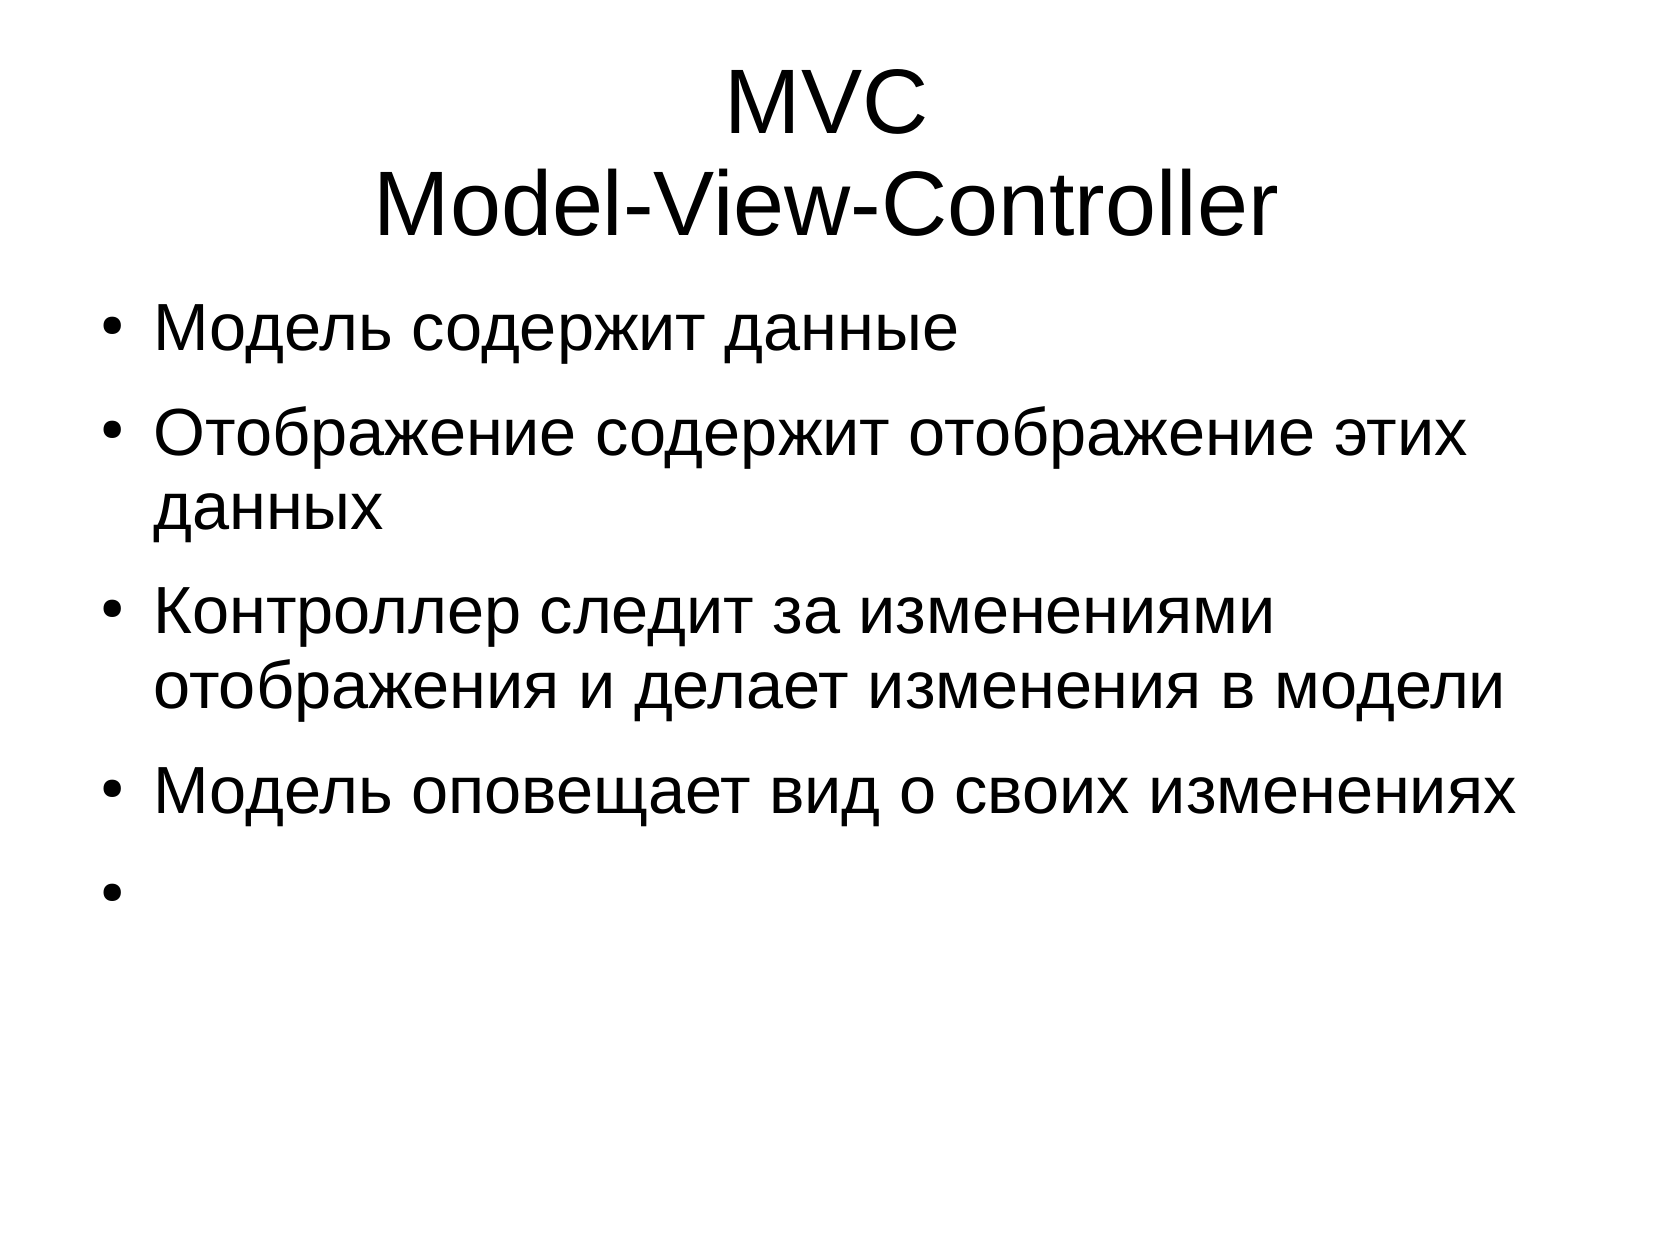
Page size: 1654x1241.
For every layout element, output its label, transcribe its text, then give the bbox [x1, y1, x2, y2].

title MVC Model-View-Controller [82, 49, 1571, 257]
list Модель содержит данные Отображение содержит отображение этих данных Контроллер следит за изменениями отображения и делает изменения в модели Модель оповещает вид о своих изменениях [82, 290, 1571, 1010]
